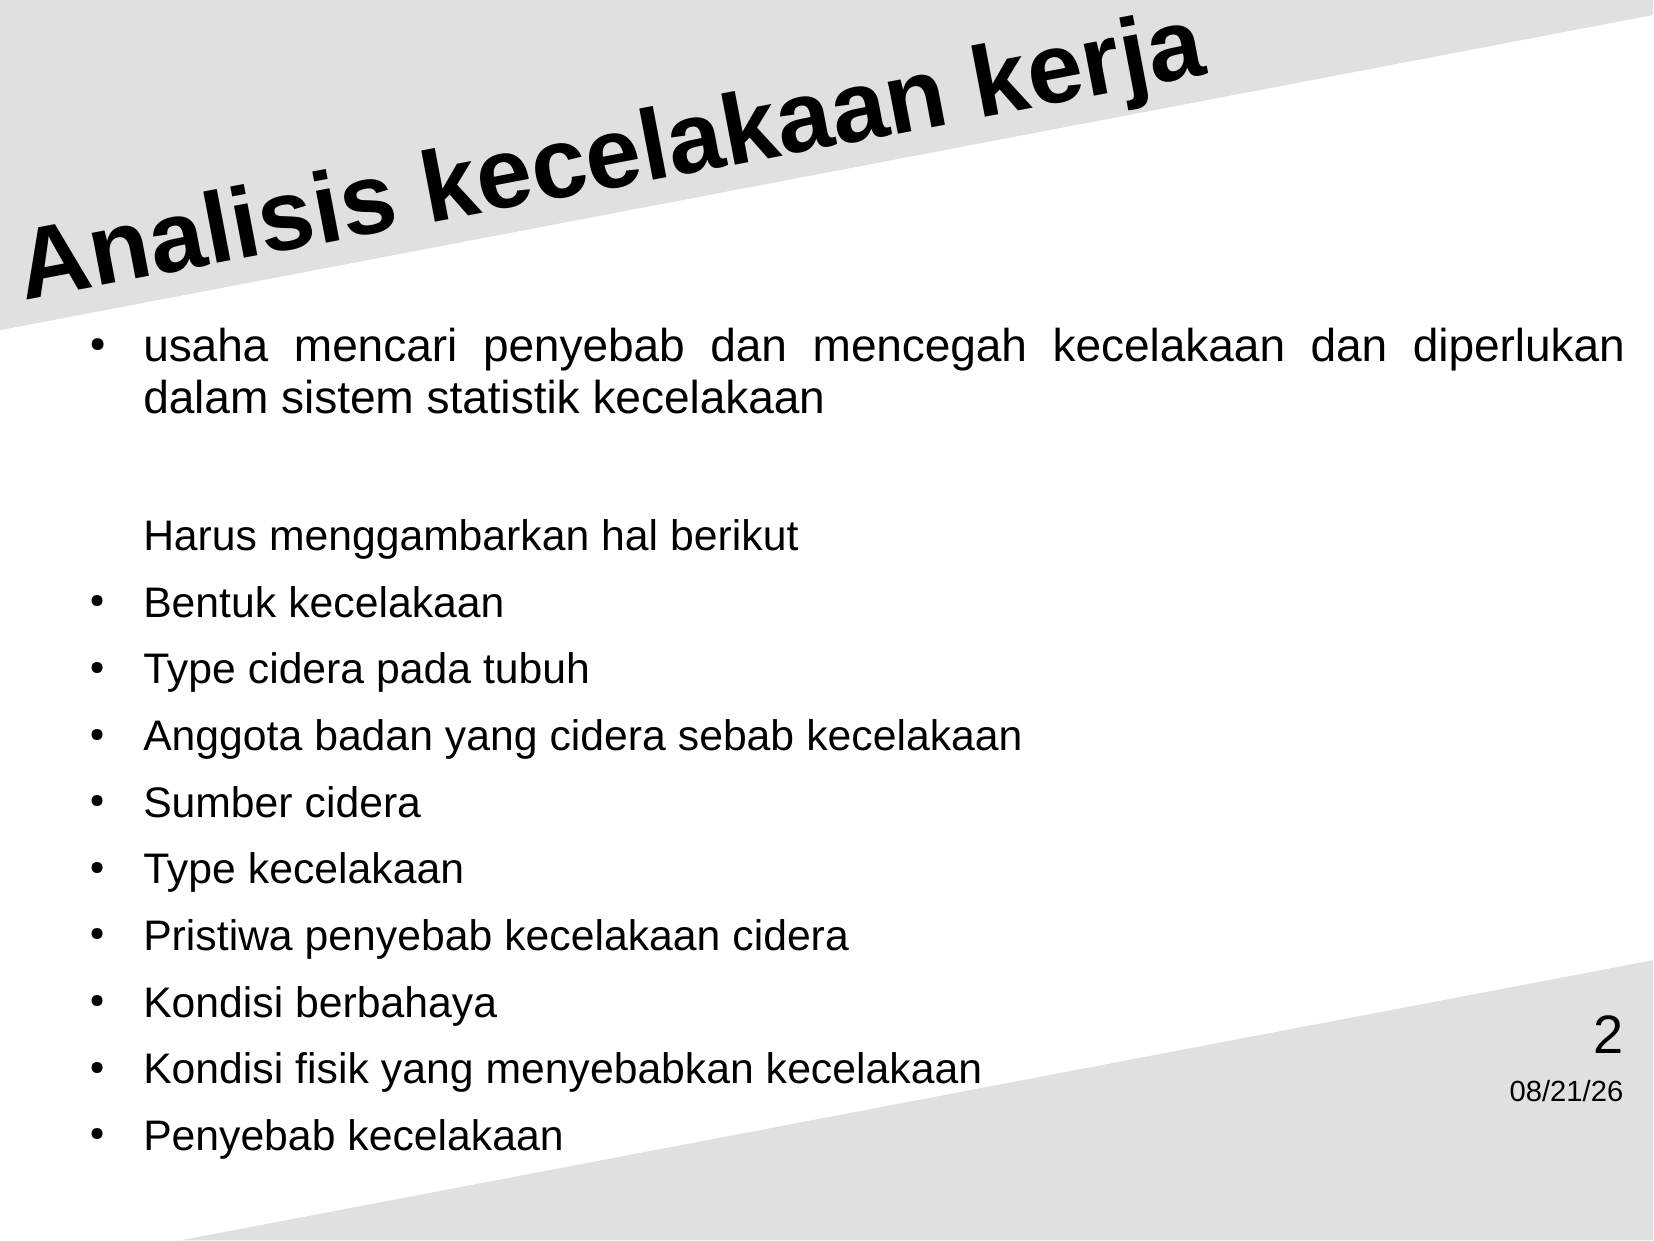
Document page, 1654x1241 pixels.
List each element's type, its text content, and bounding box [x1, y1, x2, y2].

list usaha mencari penyebab dan mencegah kecelakaan dan diperlukan dalam sistem statistik kecelakaan Harus menggambarkan hal berikut Bentuk kecelakaan Type cidera pada tubuh Anggota badan yang cidera sebab kecelakaan Sumber cidera Type kecelakaan Pristiwa penyebab kecelakaan cidera Kondisi berbahaya Kondisi fisik yang menyebabkan kecelakaan Penyebab kecelakaan [87, 253, 1625, 1169]
title Analisis kecelakaan kerja [0, 0, 1500, 368]
